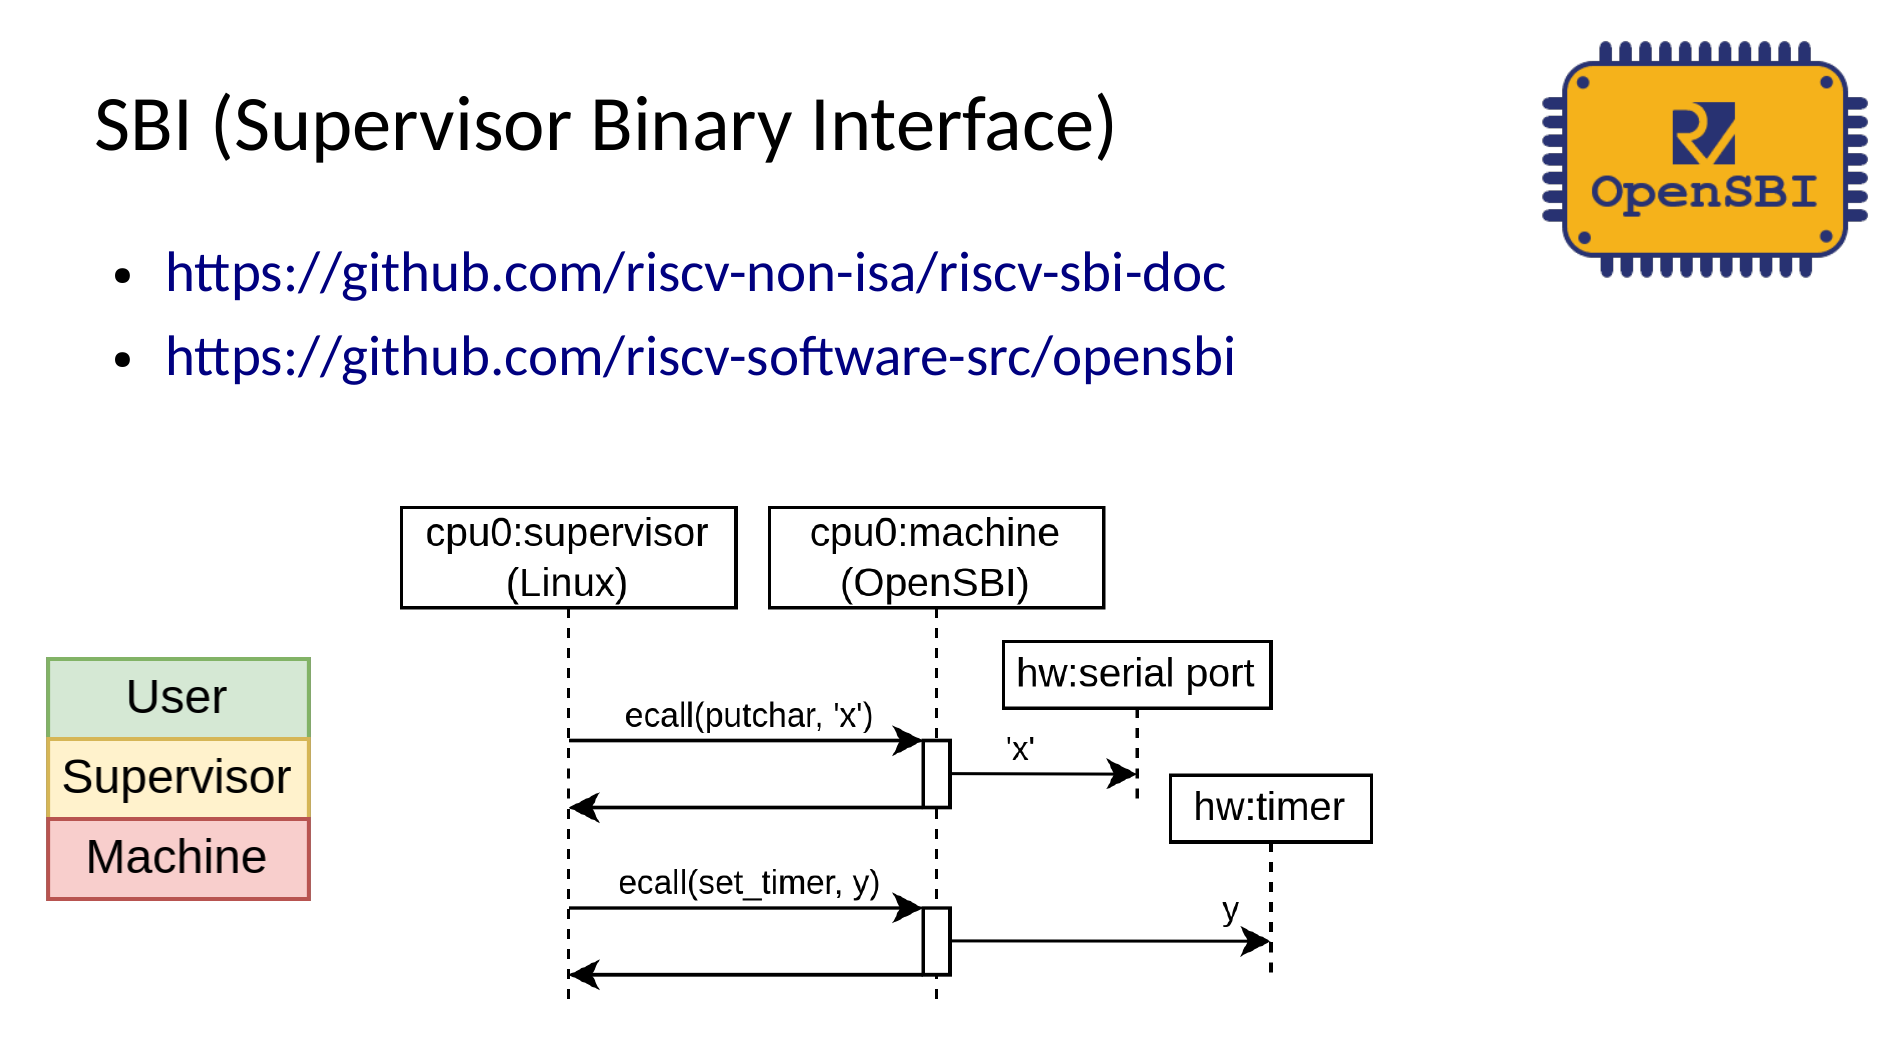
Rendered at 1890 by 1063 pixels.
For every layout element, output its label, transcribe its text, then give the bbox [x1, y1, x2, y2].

picture [6, 617, 355, 945]
title SBI (Supervisor Binary Interface) [94, 42, 1535, 220]
list https://github.com/riscv-non-isa/riscv-sbi-doc https://github.com/riscv-software-src/opensbi [94, 248, 1890, 957]
picture [366, 472, 1406, 1044]
picture [1535, 35, 1873, 284]
